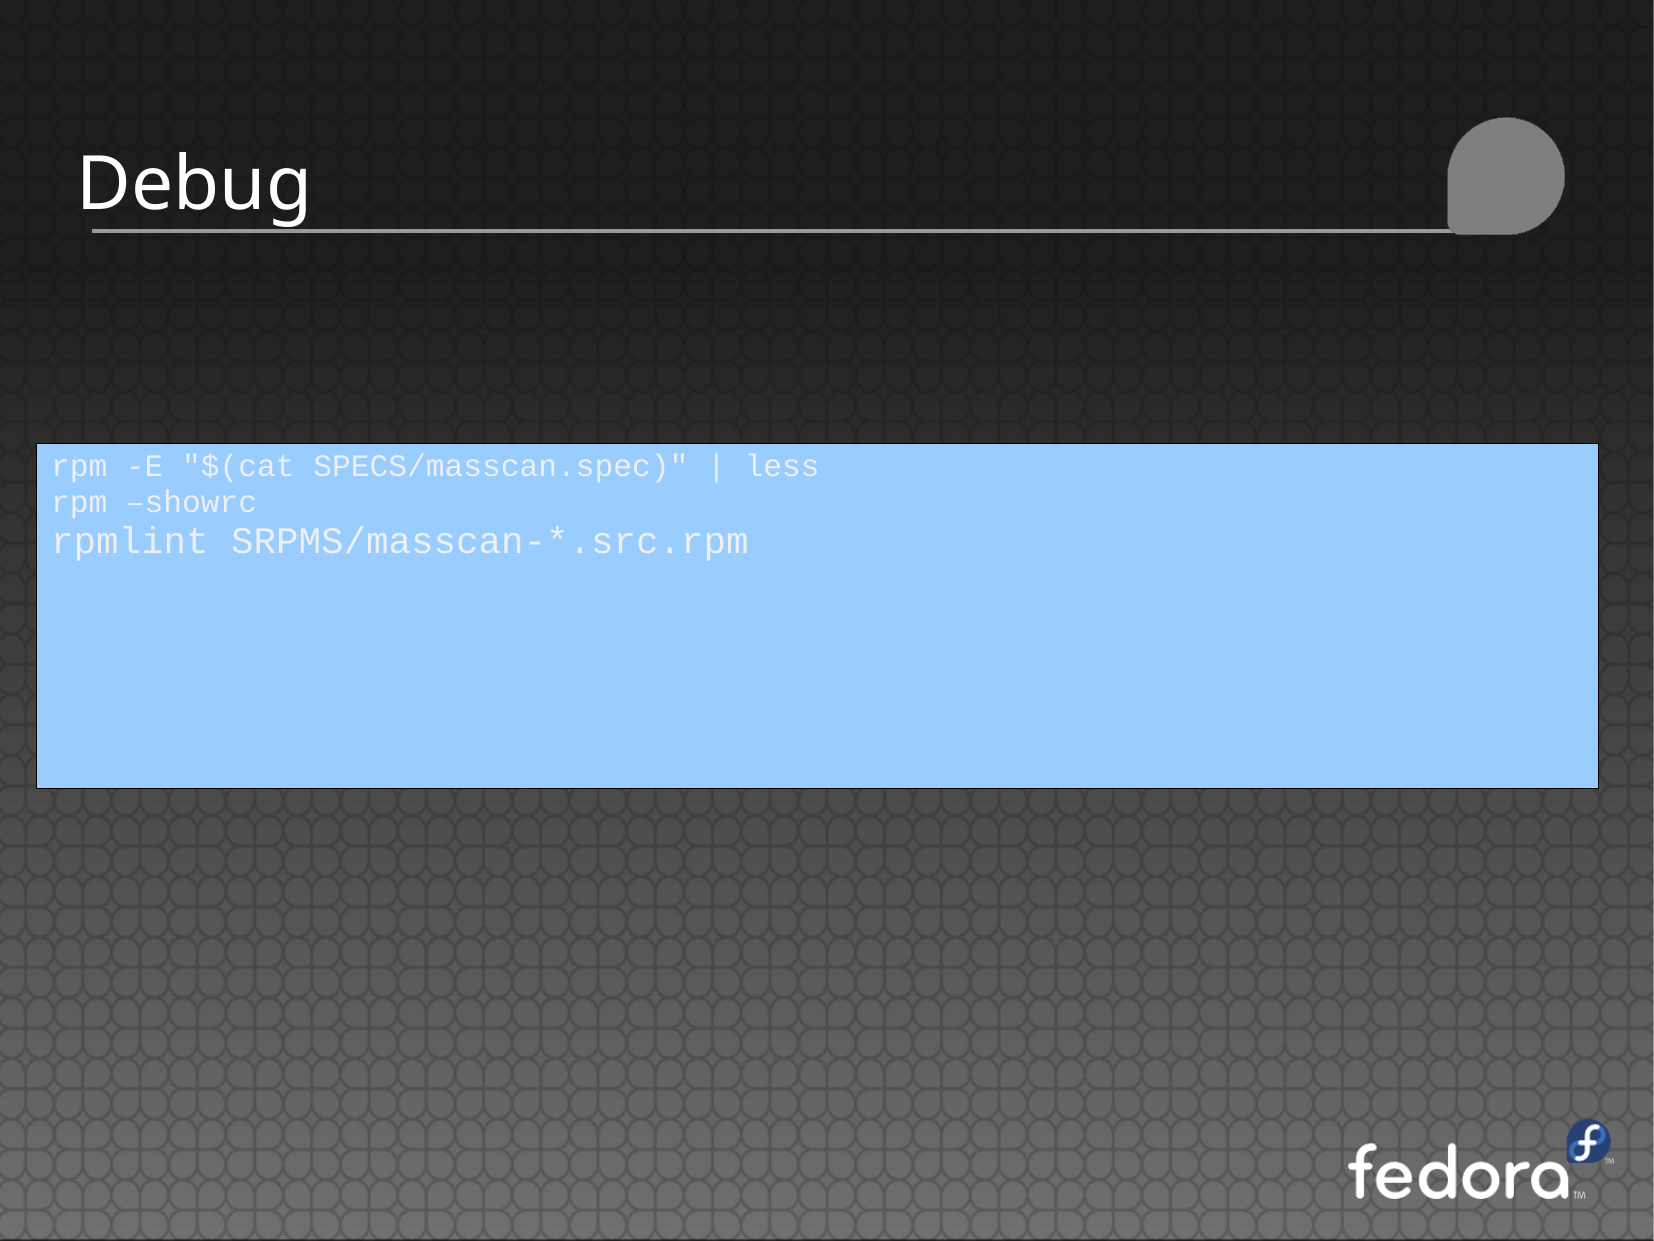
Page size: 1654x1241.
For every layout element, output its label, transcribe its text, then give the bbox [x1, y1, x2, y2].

picture [0, 0, 1654, 1241]
text_box rpm -E "$(cat SPECS/masscan.spec)" | less rpm –showrc rpmlint SRPMS/masscan-*.src.rpm [36, 443, 1599, 789]
title Debug [76, 112, 1566, 249]
